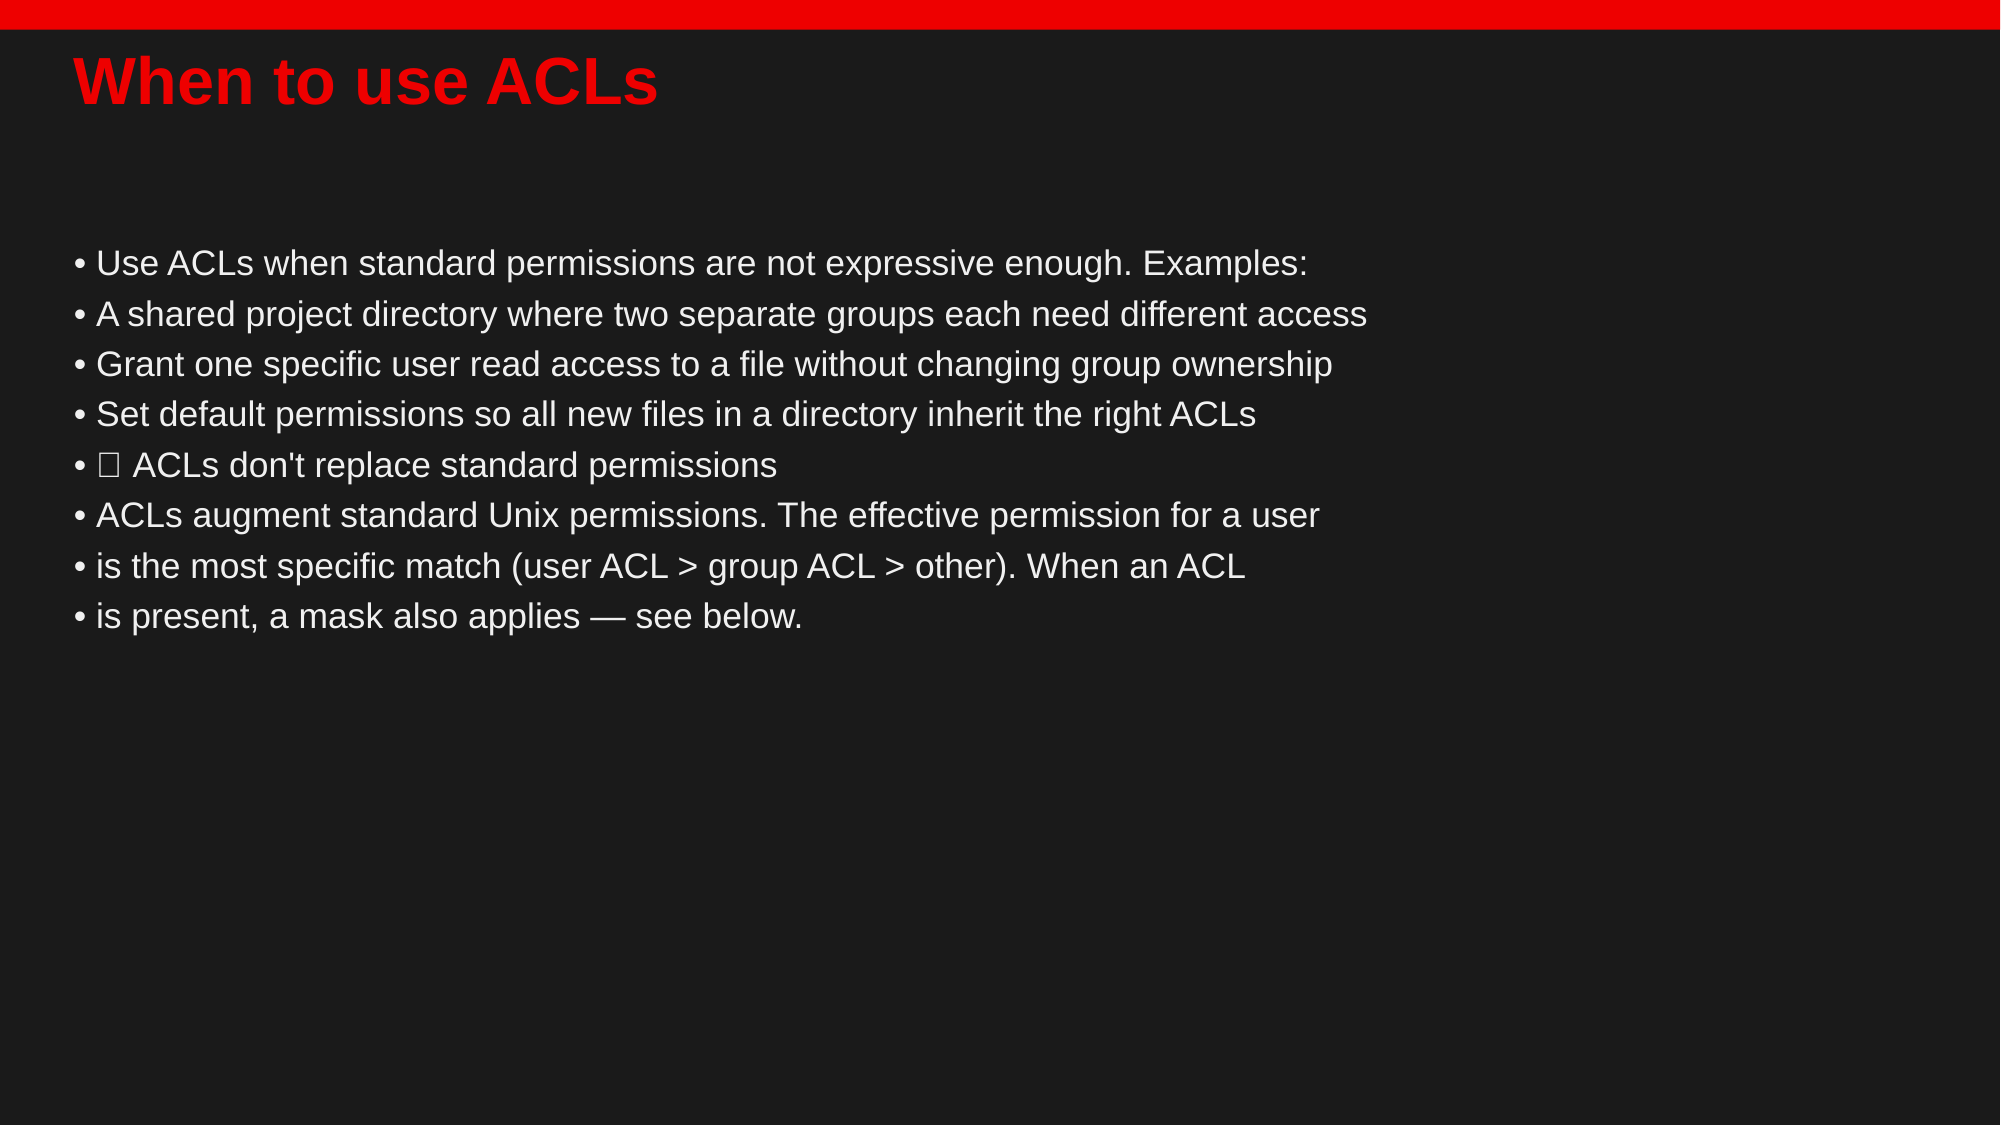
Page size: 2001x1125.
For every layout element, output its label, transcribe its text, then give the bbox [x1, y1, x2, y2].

text_box When to use ACLs [59, 36, 1942, 208]
text_box • Use ACLs when standard permissions are not expressive enough. Examples: • A shared project directory where two separate groups each need different access • Grant one specific user read access to a file without changing group ownership • Set default permissions so all new files in a directory inherit the right ACLs • 💡 ACLs don't replace standard permissions • ACLs augment standard Unix permissions. The effective permission for a user • is the most specific match (user ACL > group ACL > other). When an ACL • is present, a mask also applies — see below. [59, 236, 1942, 1037]
text_box [0, 0, 2001, 30]
